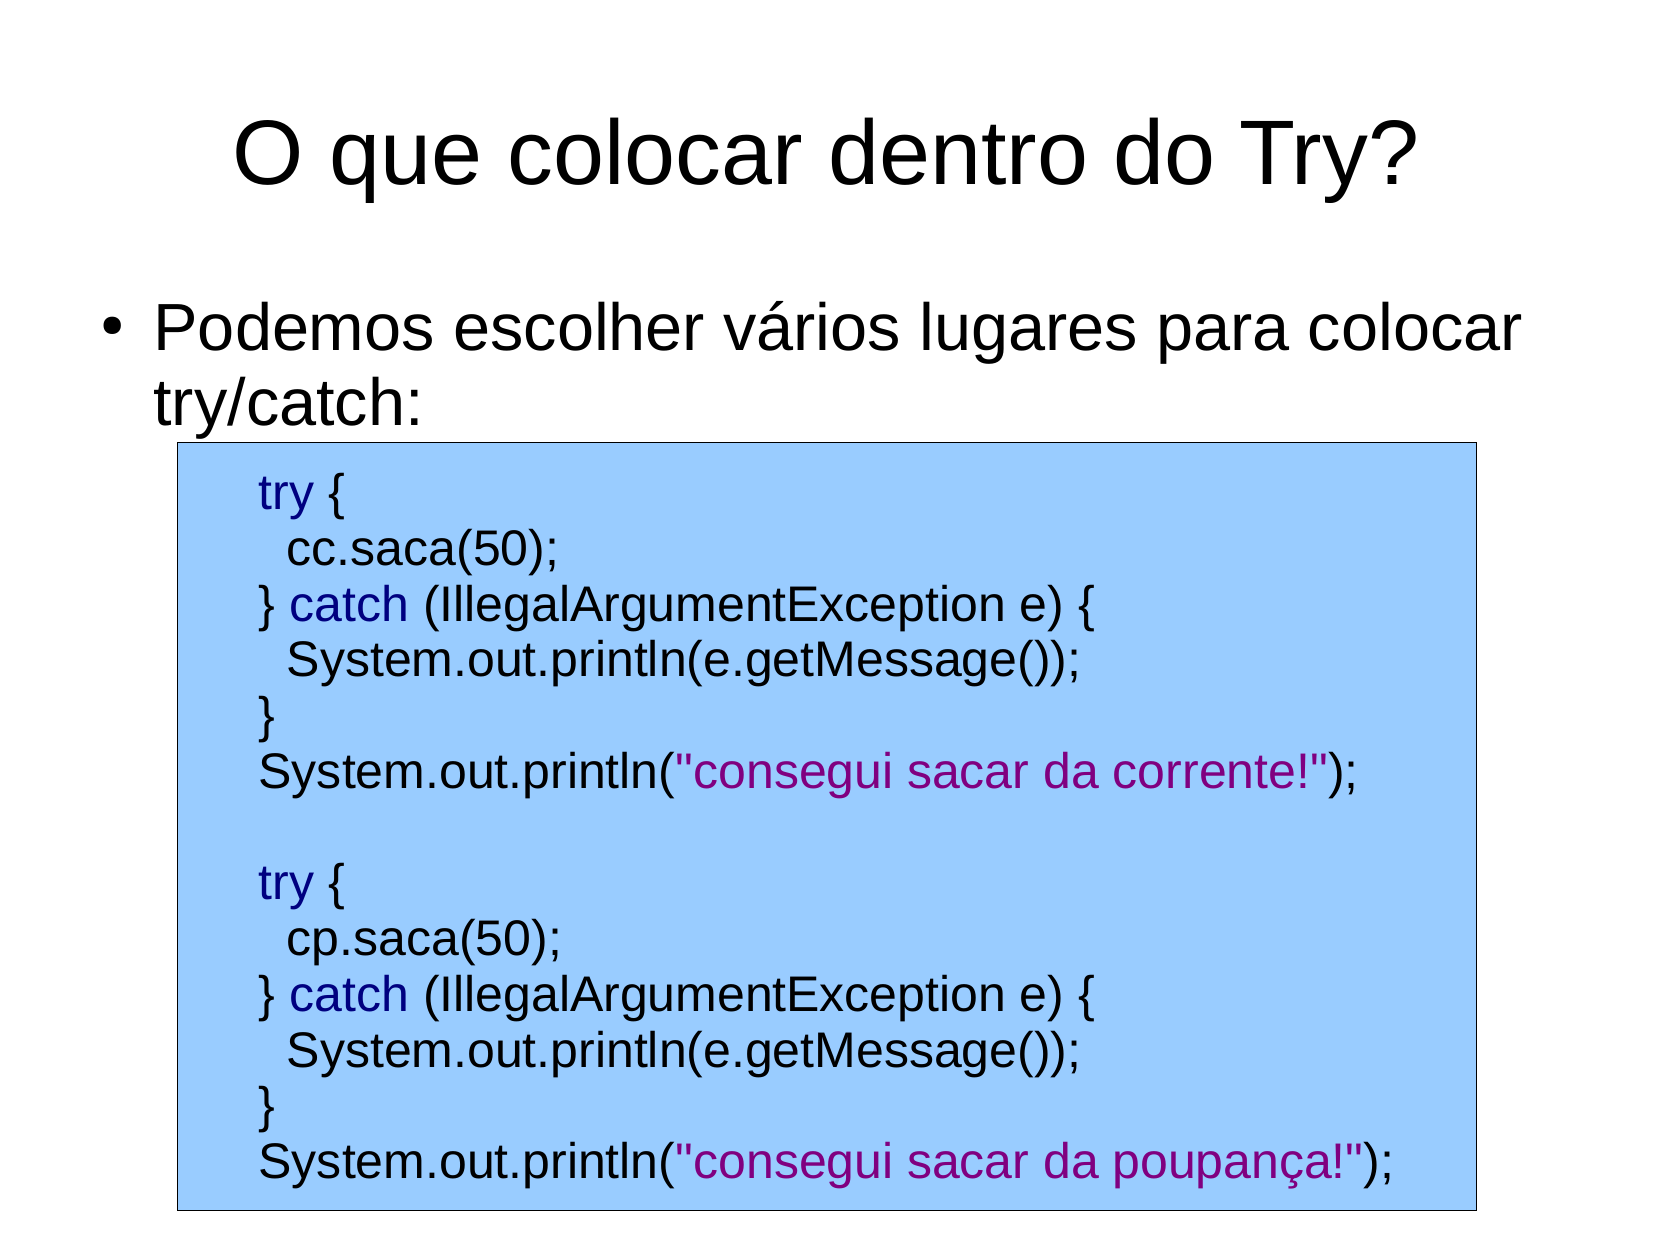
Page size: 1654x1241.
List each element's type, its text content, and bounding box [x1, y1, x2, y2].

title O que colocar dentro do Try? [82, 49, 1571, 257]
text_box try { cc.saca(50); } catch (IllegalArgumentException e) { System.out.println(e.getMessage()); } System.out.println("consegui sacar da corrente!"); try { cp.saca(50); } catch (IllegalArgumentException e) { System.out.println(e.getMessage()); } System.out.println("consegui sacar da poupança!"); [177, 442, 1477, 1211]
list Podemos escolher vários lugares para colocar try/catch: [82, 290, 1571, 1109]
